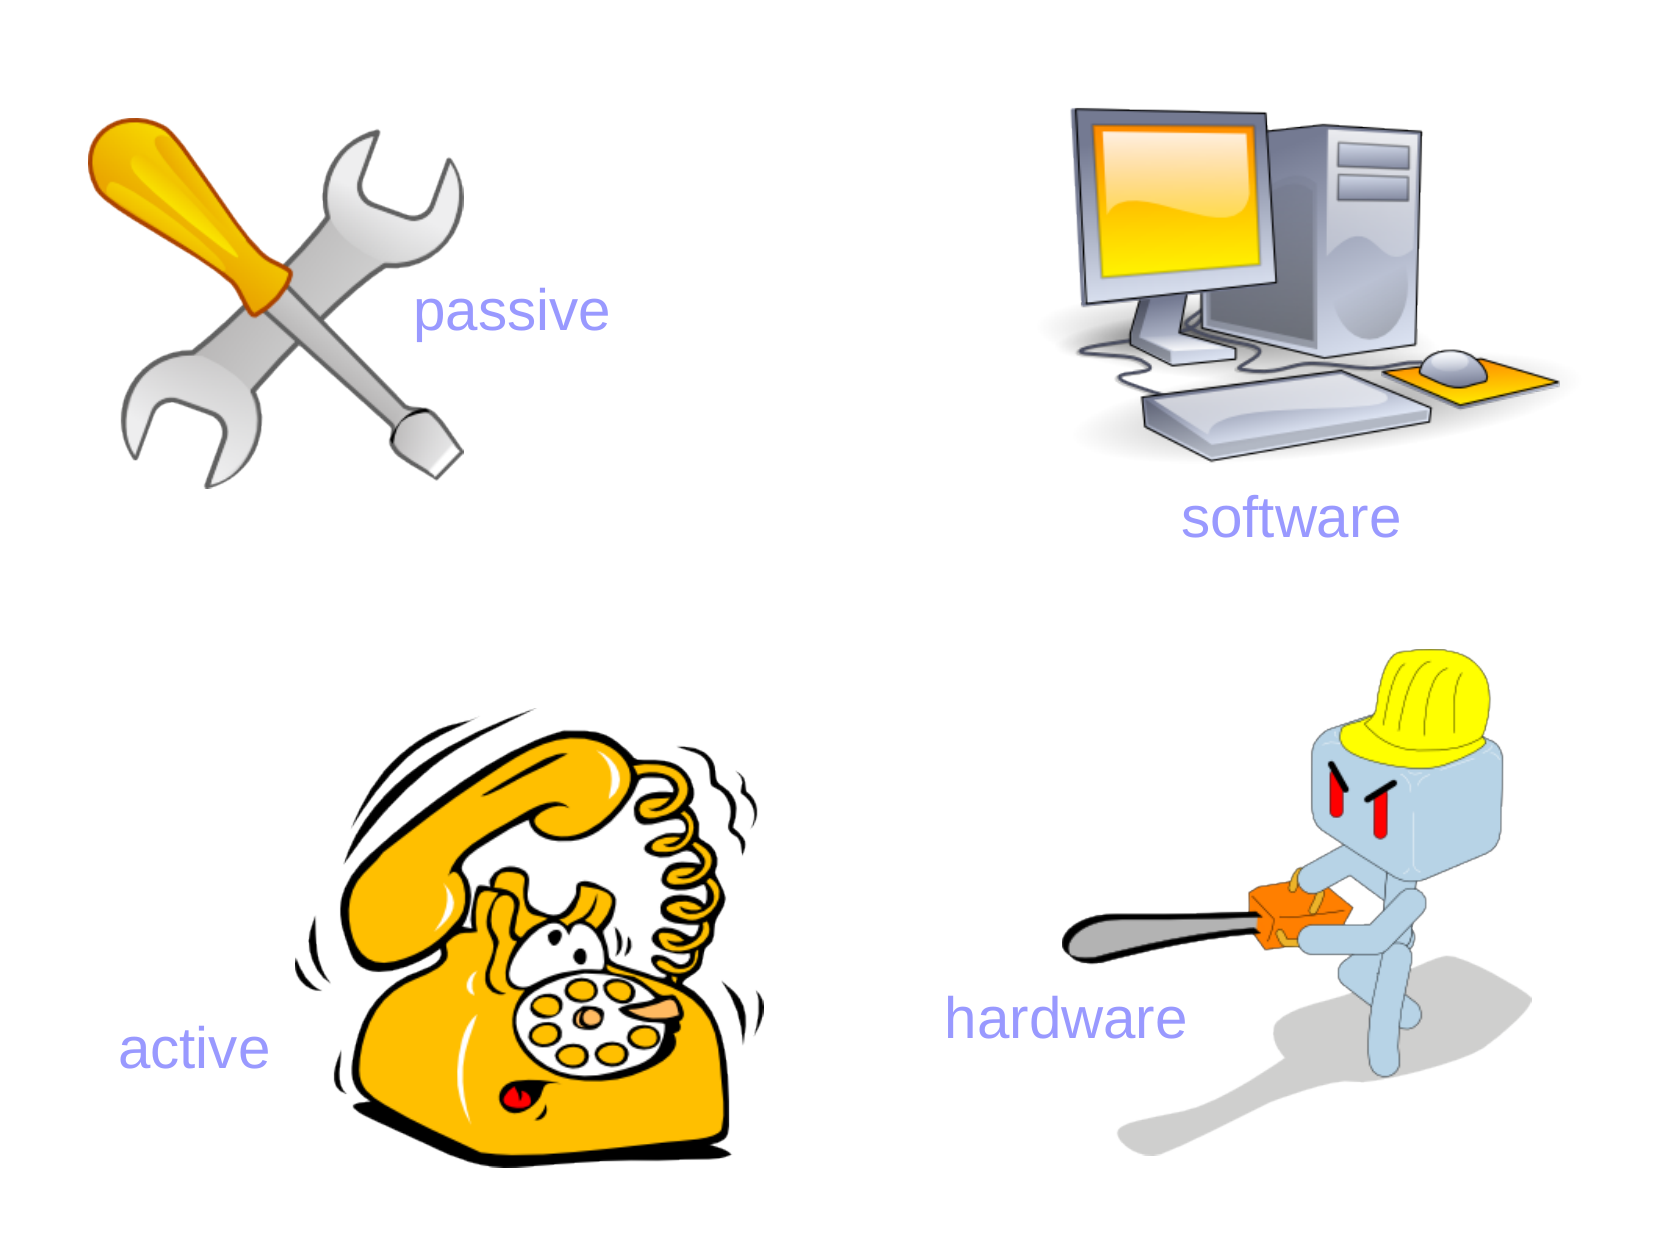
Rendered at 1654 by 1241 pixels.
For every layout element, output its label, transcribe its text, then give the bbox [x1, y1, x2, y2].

picture [1033, 58, 1585, 464]
text_box passive [464, 265, 709, 355]
text_box active [118, 1003, 295, 1093]
text_box software [1181, 472, 1477, 562]
picture [88, 118, 464, 489]
picture [1062, 649, 1532, 1156]
text_box hardware [944, 974, 1062, 1063]
picture [295, 708, 764, 1168]
